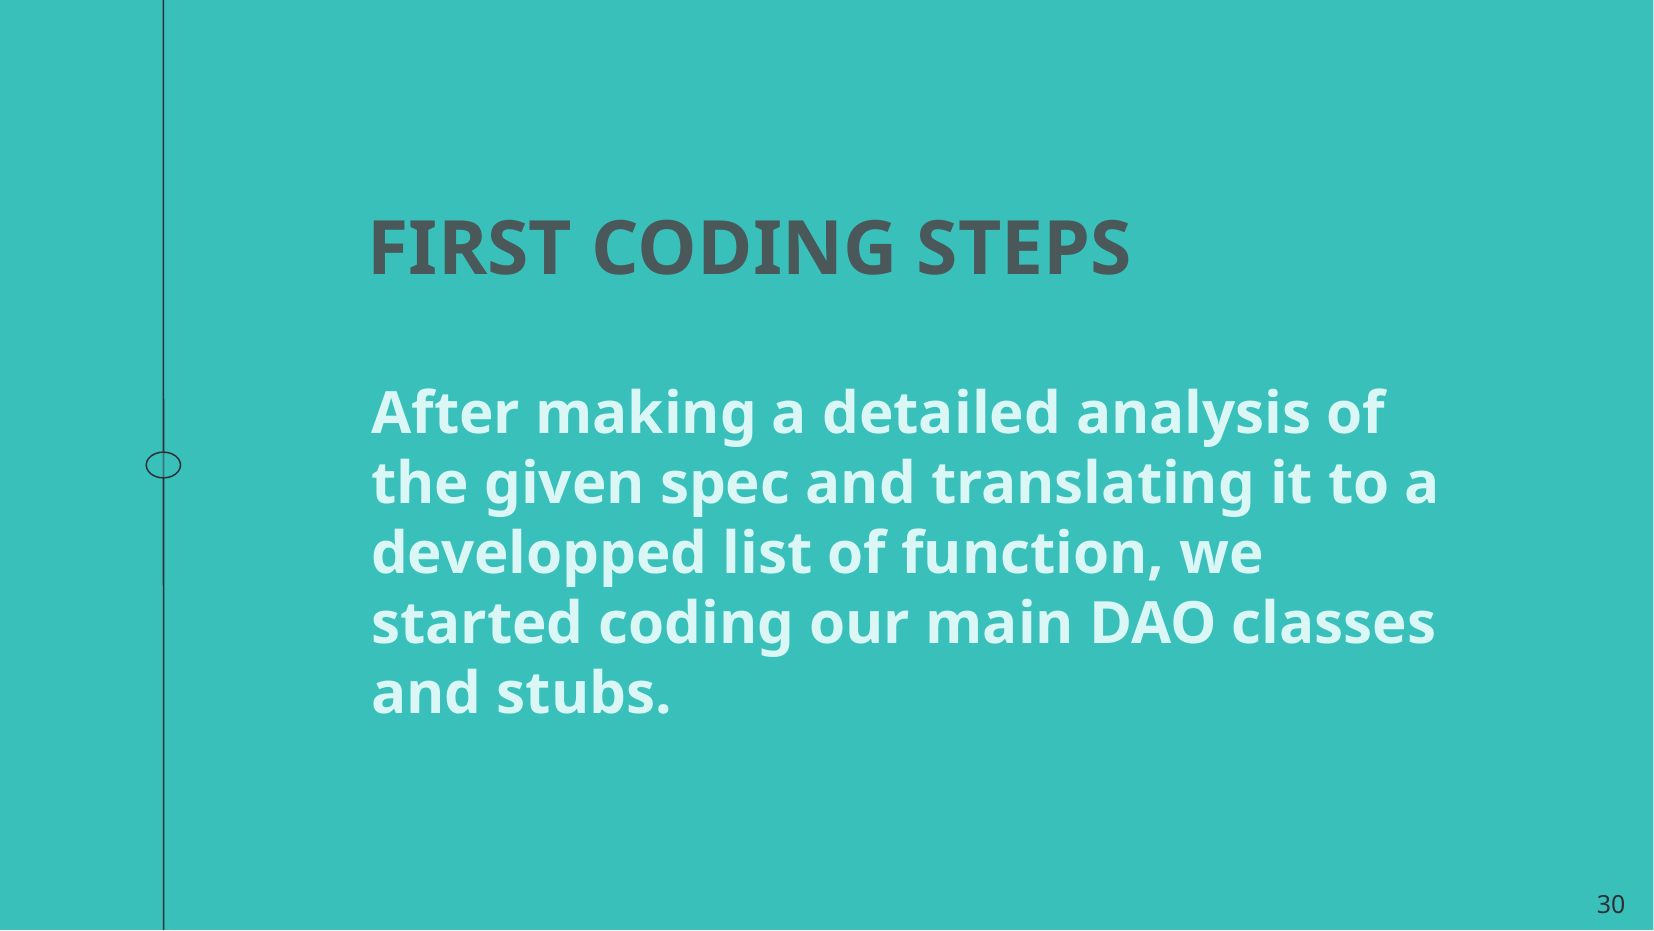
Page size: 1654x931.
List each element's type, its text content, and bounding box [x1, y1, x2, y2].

slide_number <numéro> [1541, 873, 1641, 931]
list After making a detailed analysis of the given spec and translating it to a developped list of function, we started coding our main DAO classes and stubs. [285, 360, 1492, 663]
subtitle FIRST CODING STEPS [352, 188, 1560, 300]
